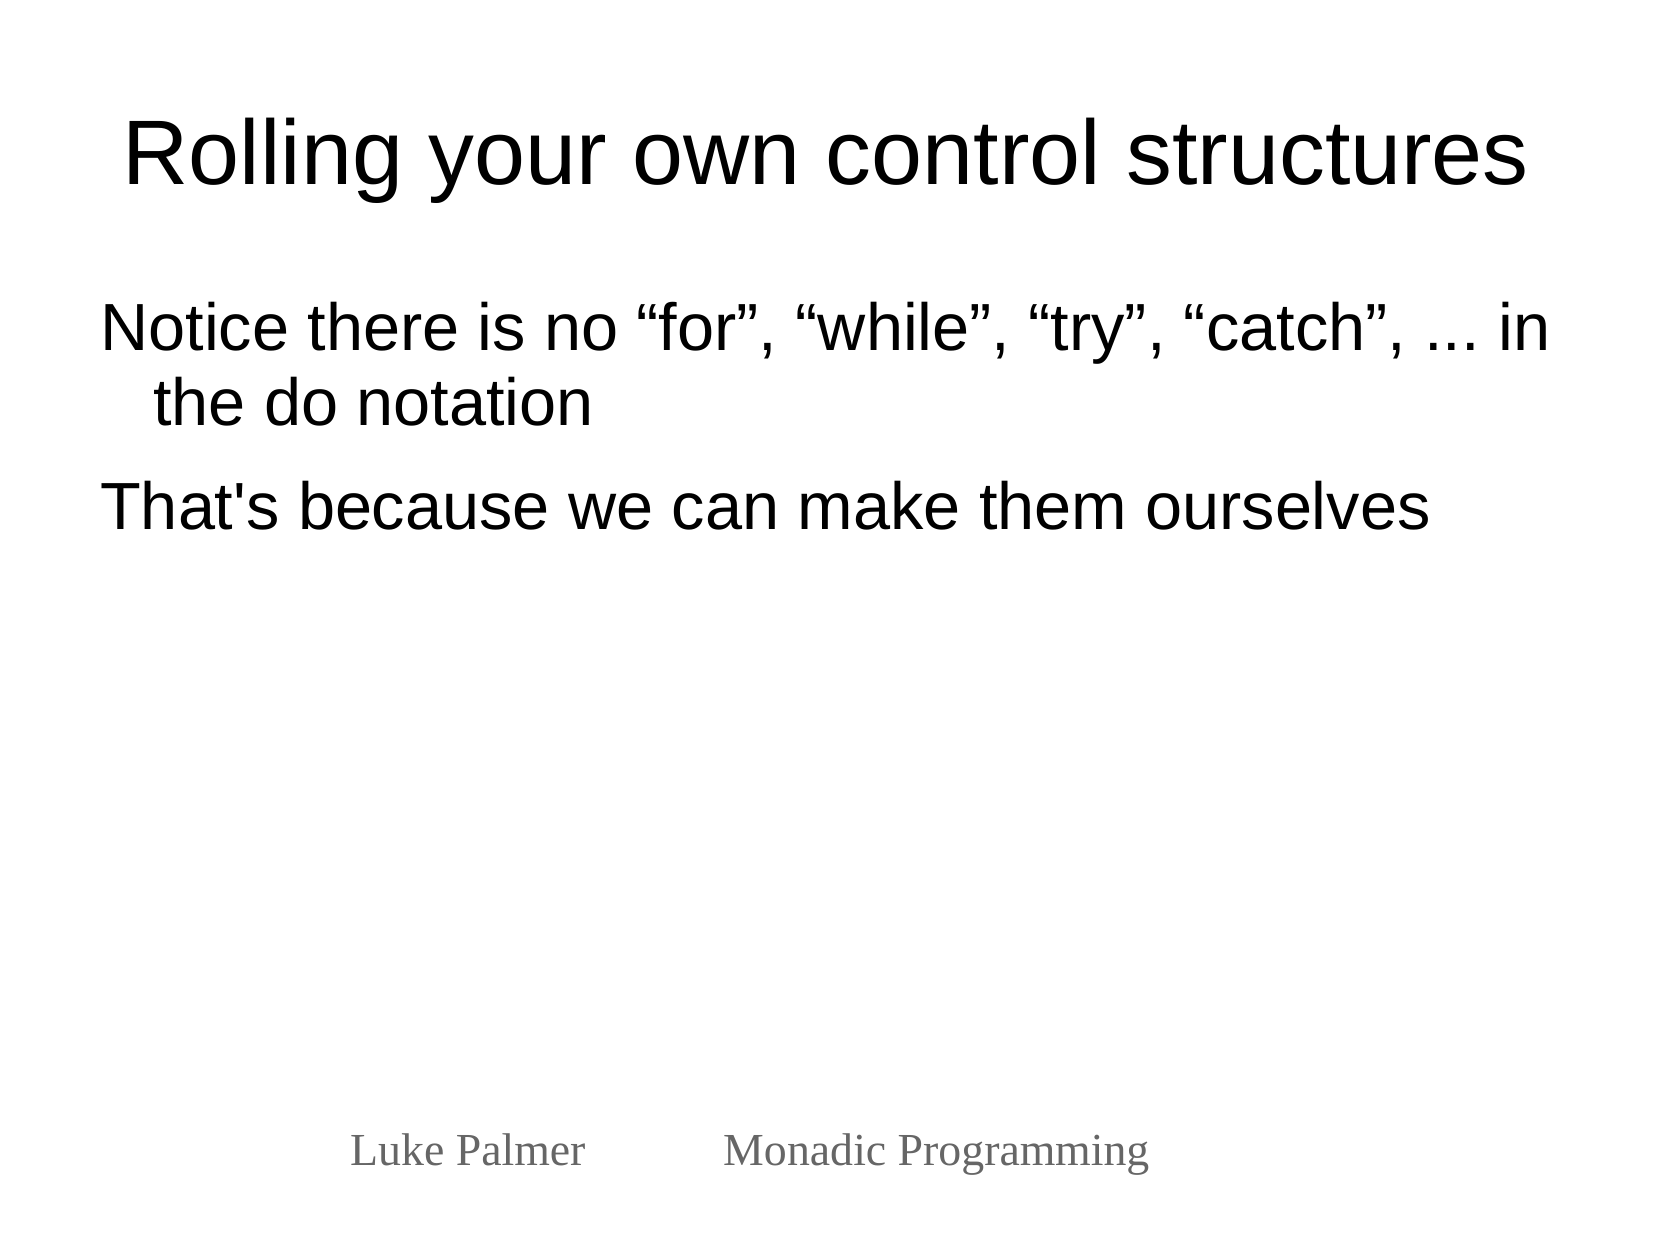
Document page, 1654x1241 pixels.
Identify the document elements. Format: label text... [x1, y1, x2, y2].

list Notice there is no “for”, “while”, “try”, “catch”, ... in the do notation That's because we can make them ourselves [82, 290, 1571, 1109]
title Rolling your own control structures [82, 49, 1571, 257]
